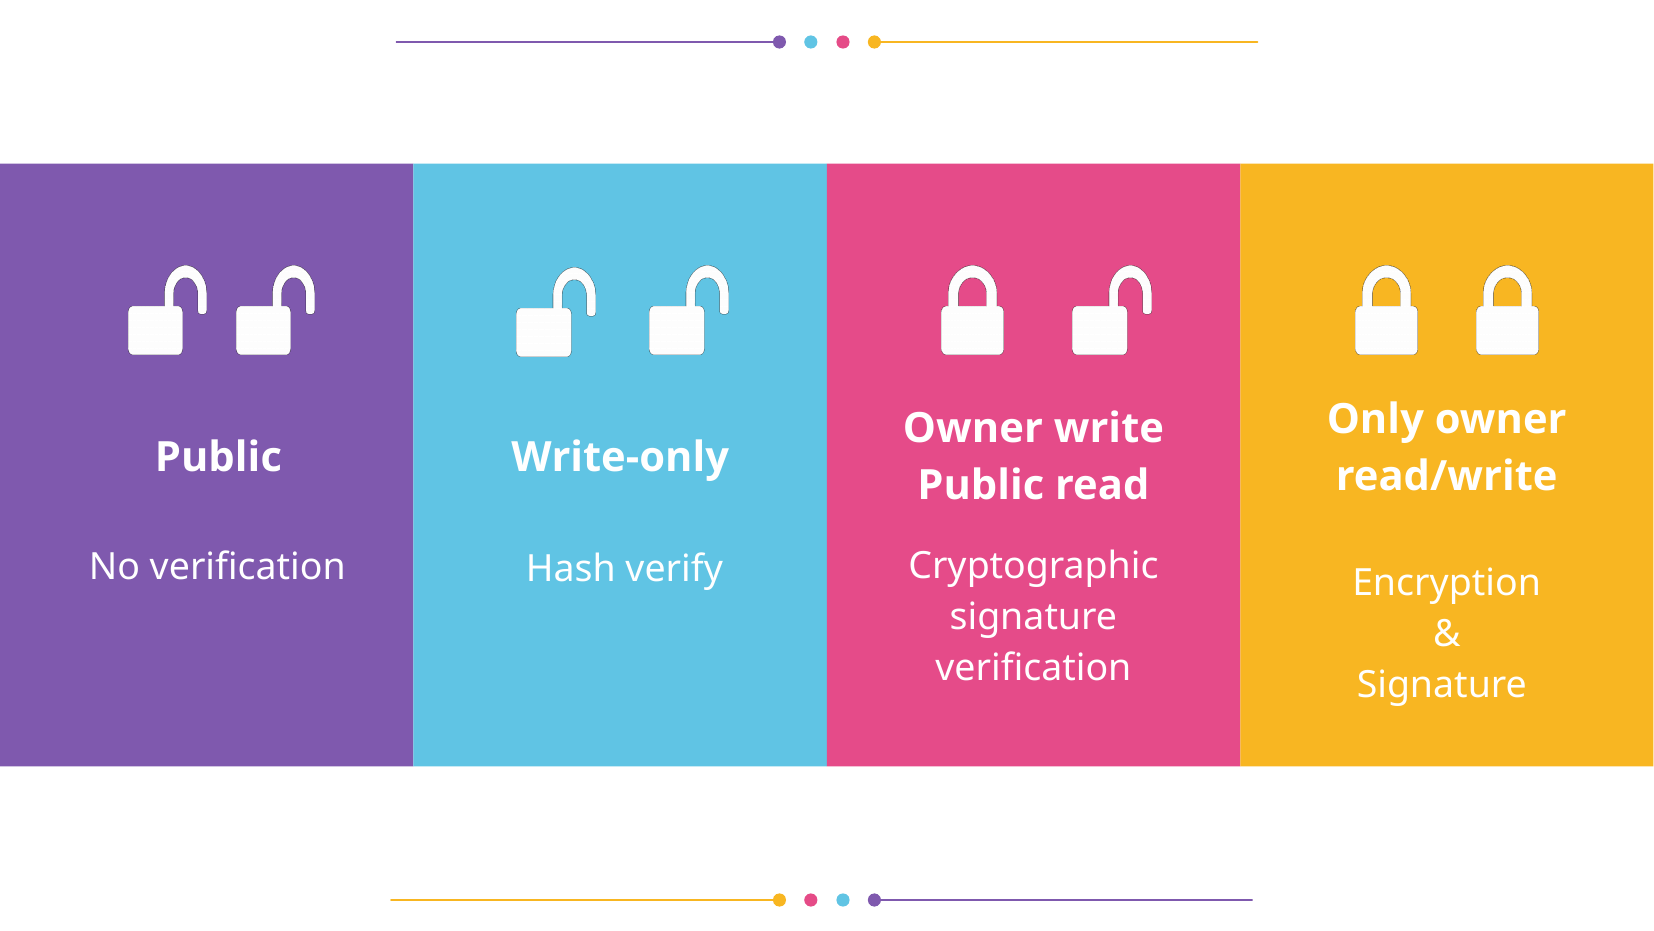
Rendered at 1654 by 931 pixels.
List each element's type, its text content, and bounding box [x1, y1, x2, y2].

picture [516, 267, 596, 357]
picture [1072, 265, 1152, 355]
title Write-only [490, 401, 751, 508]
picture [1355, 265, 1418, 355]
title Owner write Public read [856, 369, 1211, 541]
text_box Hash verify [511, 534, 739, 600]
title Encryption & Signature [1286, 555, 1608, 709]
title Cryptographic signature verification [873, 541, 1194, 737]
title Public [88, 401, 349, 508]
picture [1476, 265, 1539, 355]
picture [941, 265, 1004, 355]
picture [128, 265, 207, 355]
title Only owner read/write [1269, 360, 1625, 532]
picture [236, 265, 315, 355]
picture [649, 265, 729, 355]
text_box No verification [74, 532, 362, 599]
